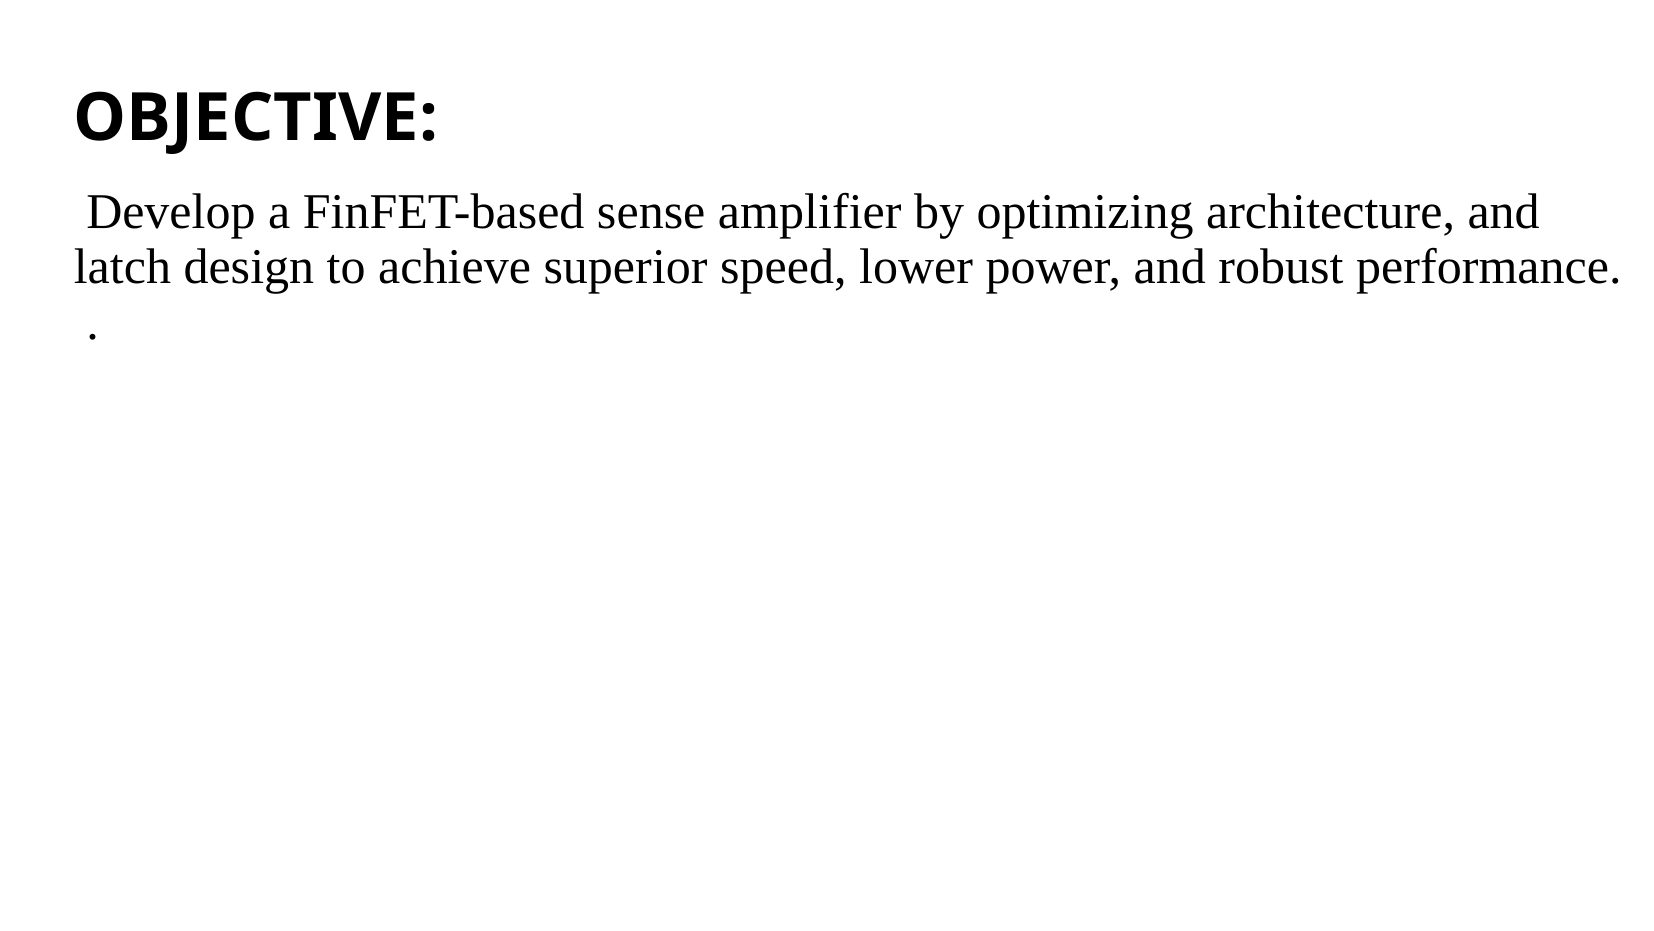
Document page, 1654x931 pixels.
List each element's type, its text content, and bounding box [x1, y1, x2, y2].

text_box OBJECTIVE: Develop a FinFET-based sense amplifier by optimizing architecture, and latch design to achieve superior speed, lower power, and robust performance. . [59, 61, 1640, 419]
